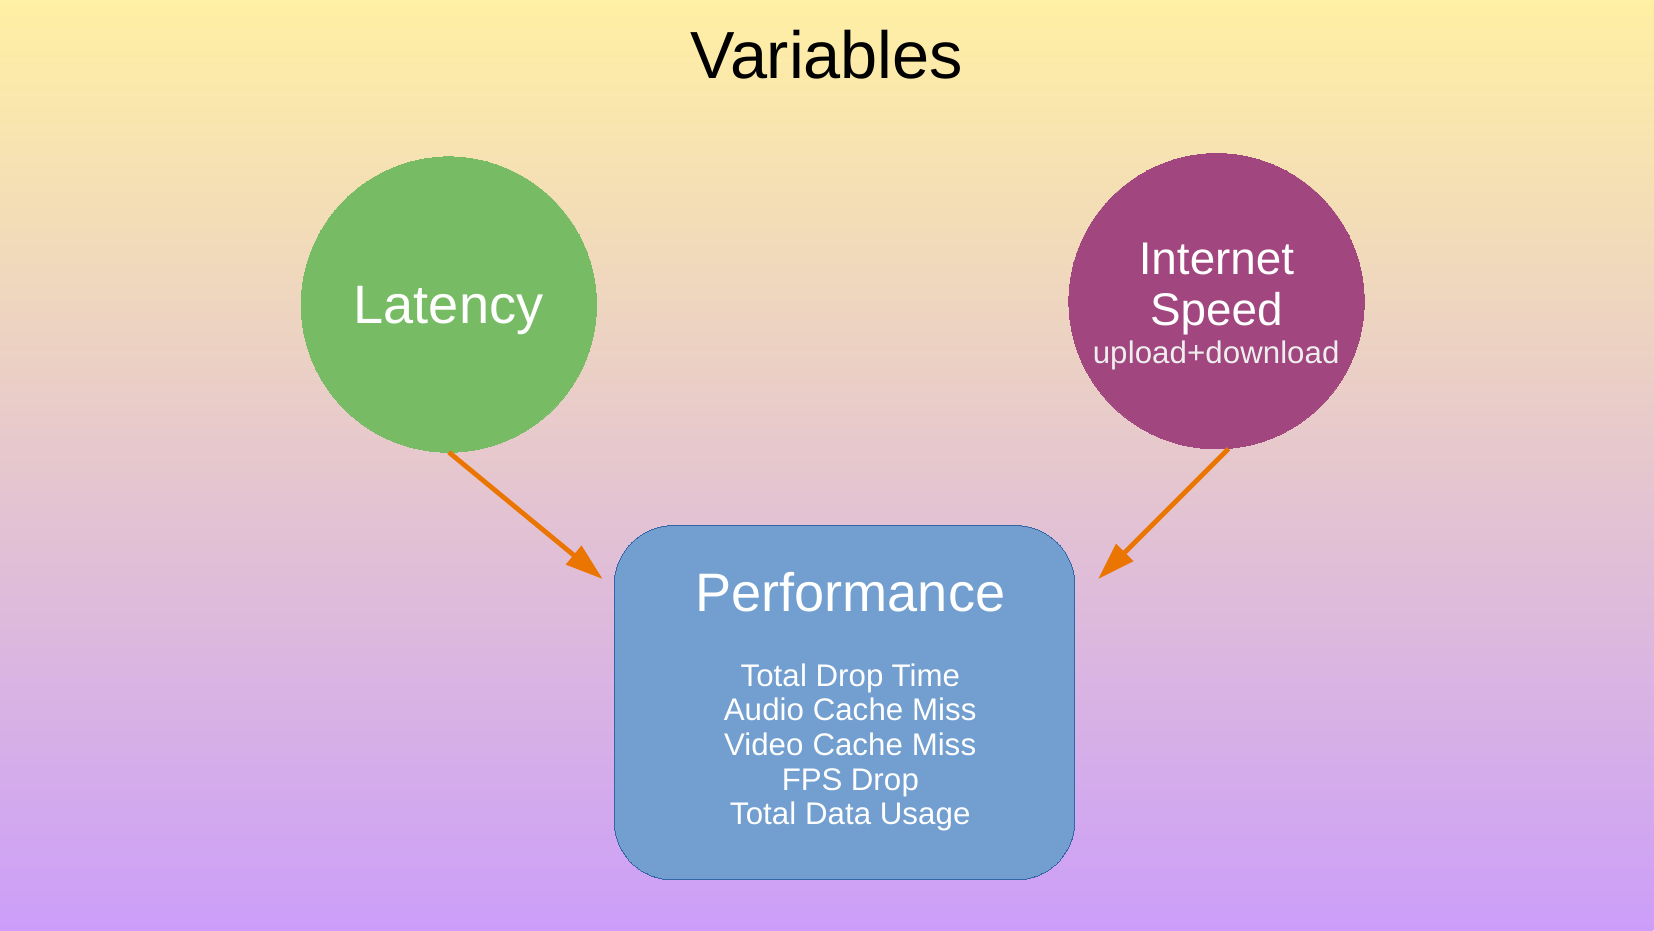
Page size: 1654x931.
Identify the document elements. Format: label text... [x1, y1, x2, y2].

text_box Latency [301, 156, 597, 453]
text_box [614, 525, 1075, 880]
text_box Internet Speed upload+download [1068, 153, 1365, 449]
title Variables [82, 0, 1571, 134]
text_box Performance Total Drop Time Audio Cache Miss Video Cache Miss FPS Drop Total Data Usage [673, 555, 1028, 881]
